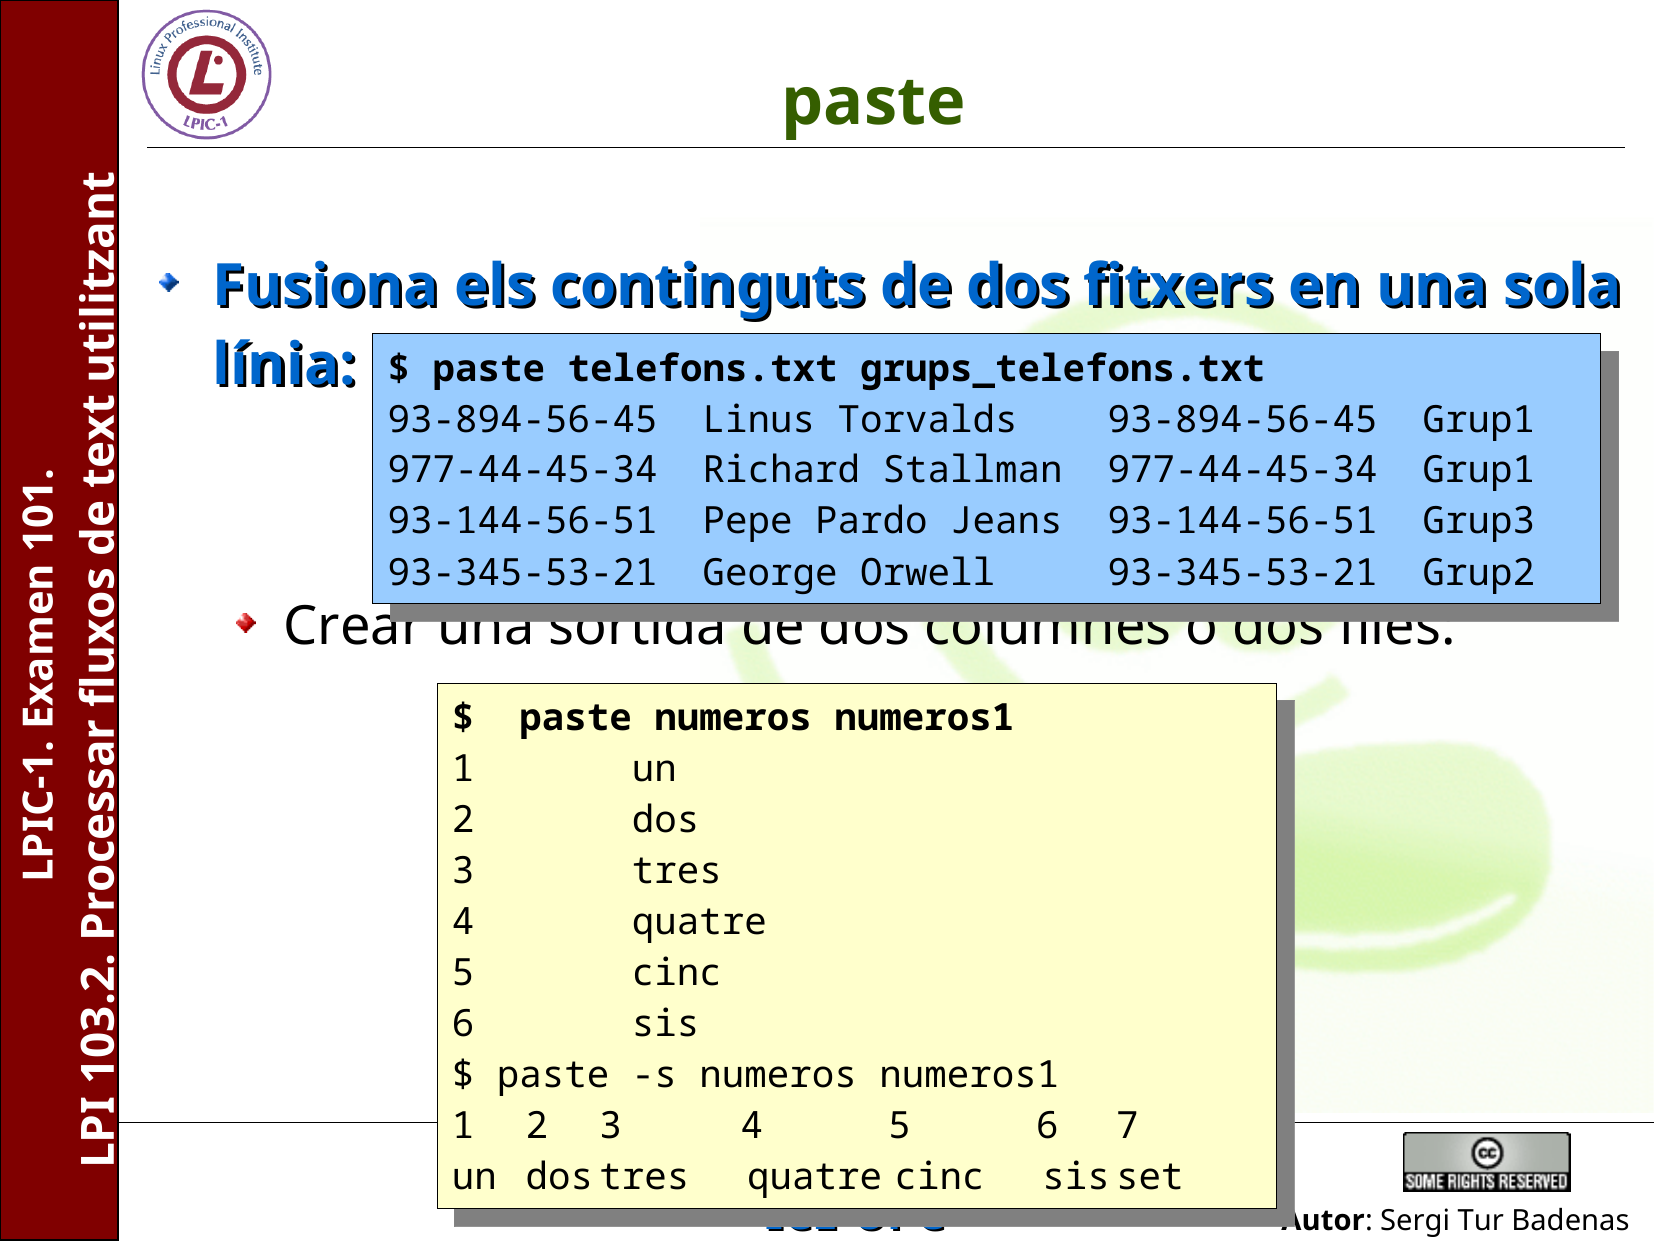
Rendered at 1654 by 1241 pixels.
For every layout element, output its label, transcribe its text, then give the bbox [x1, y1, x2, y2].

text_box $ paste telefons.txt grups_telefons.txt 93-894-56-45 Linus Torvalds 93-894-56-45 Grup1 977-44-45-34 Richard Stallman 977-44-45-34 Grup1 93-144-56-51 Pepe Pardo Jeans 93-144-56-51 Grup3 93-345-53-21 George Orwell 93-345-53-21 Grup2 [372, 333, 1601, 557]
picture [700, 217, 1654, 1113]
picture [1403, 1132, 1571, 1192]
title paste [129, 55, 1619, 142]
list Fusiona els continguts de dos fitxers en una sola línia: Crear una sortida de dos columnes o dos files: [141, 242, 1630, 1078]
picture [135, 5, 277, 55]
text_box $ paste numeros numeros1 1 un 2 dos 3 tres 4 quatre 5 cinc 6 sis $ paste -s numeros numeros1 1 2 3 4 5 6 7 un dos tres quatre cinc sis set [437, 683, 1277, 1074]
